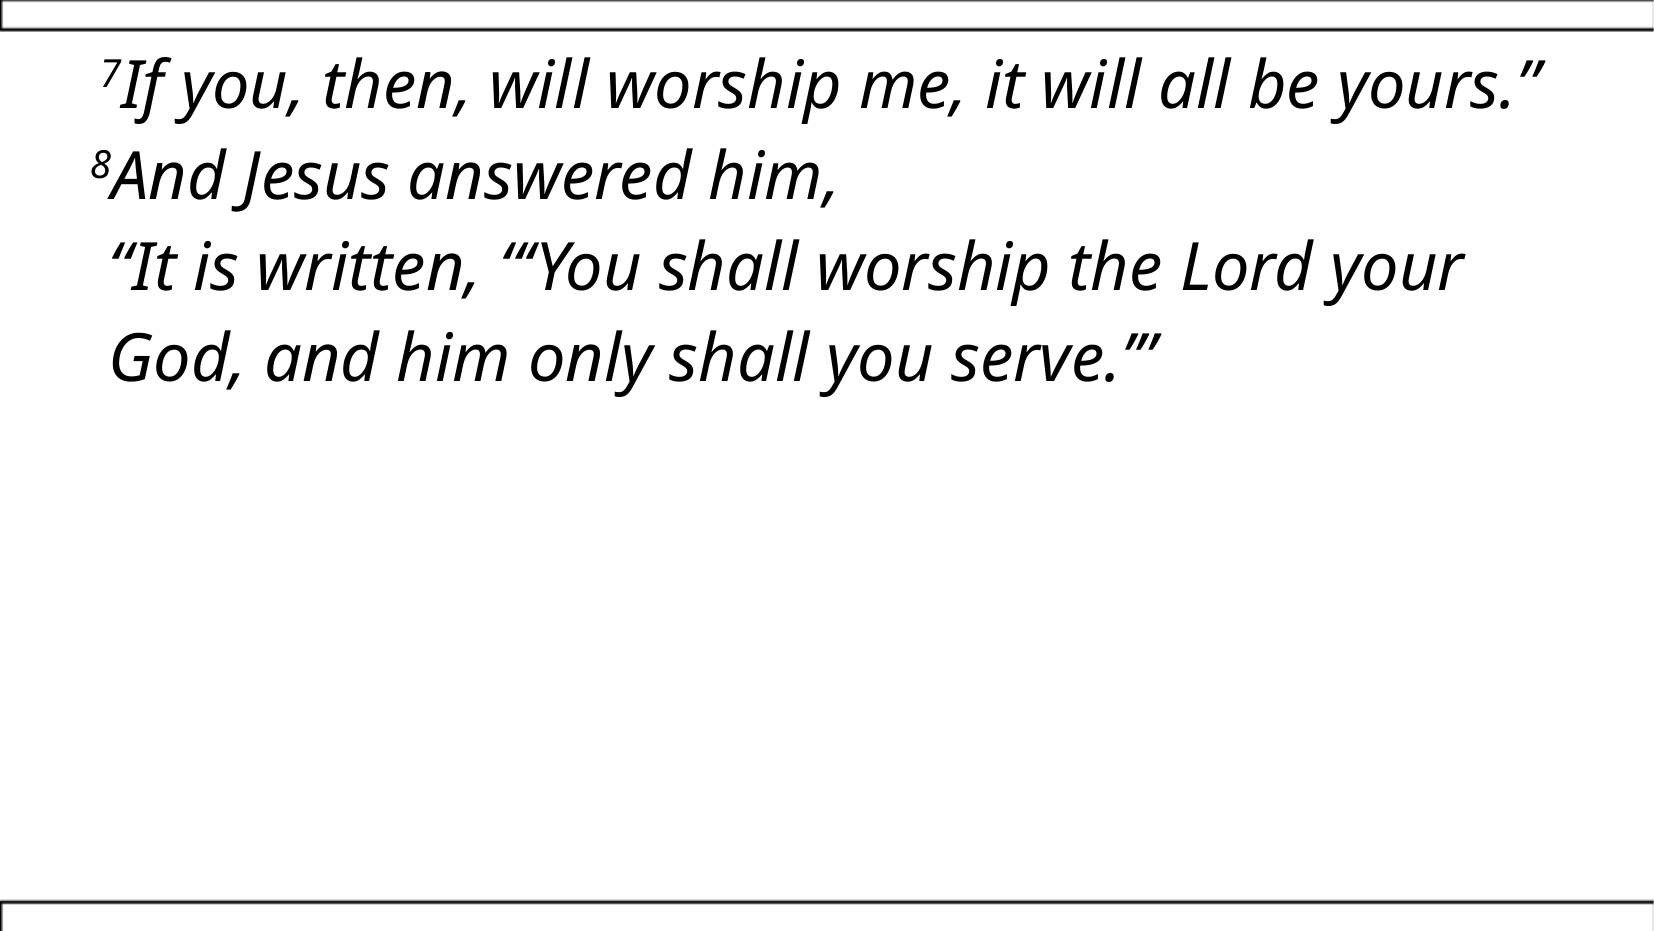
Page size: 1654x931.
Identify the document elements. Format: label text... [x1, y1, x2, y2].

picture [0, 0, 1654, 931]
text_box 7If you, then, will worship me, it will all be yours.” 8And Jesus answered him, “It is written, “‘You shall worship the Lord your God, and him only shall you serve.’” [75, 30, 1576, 400]
